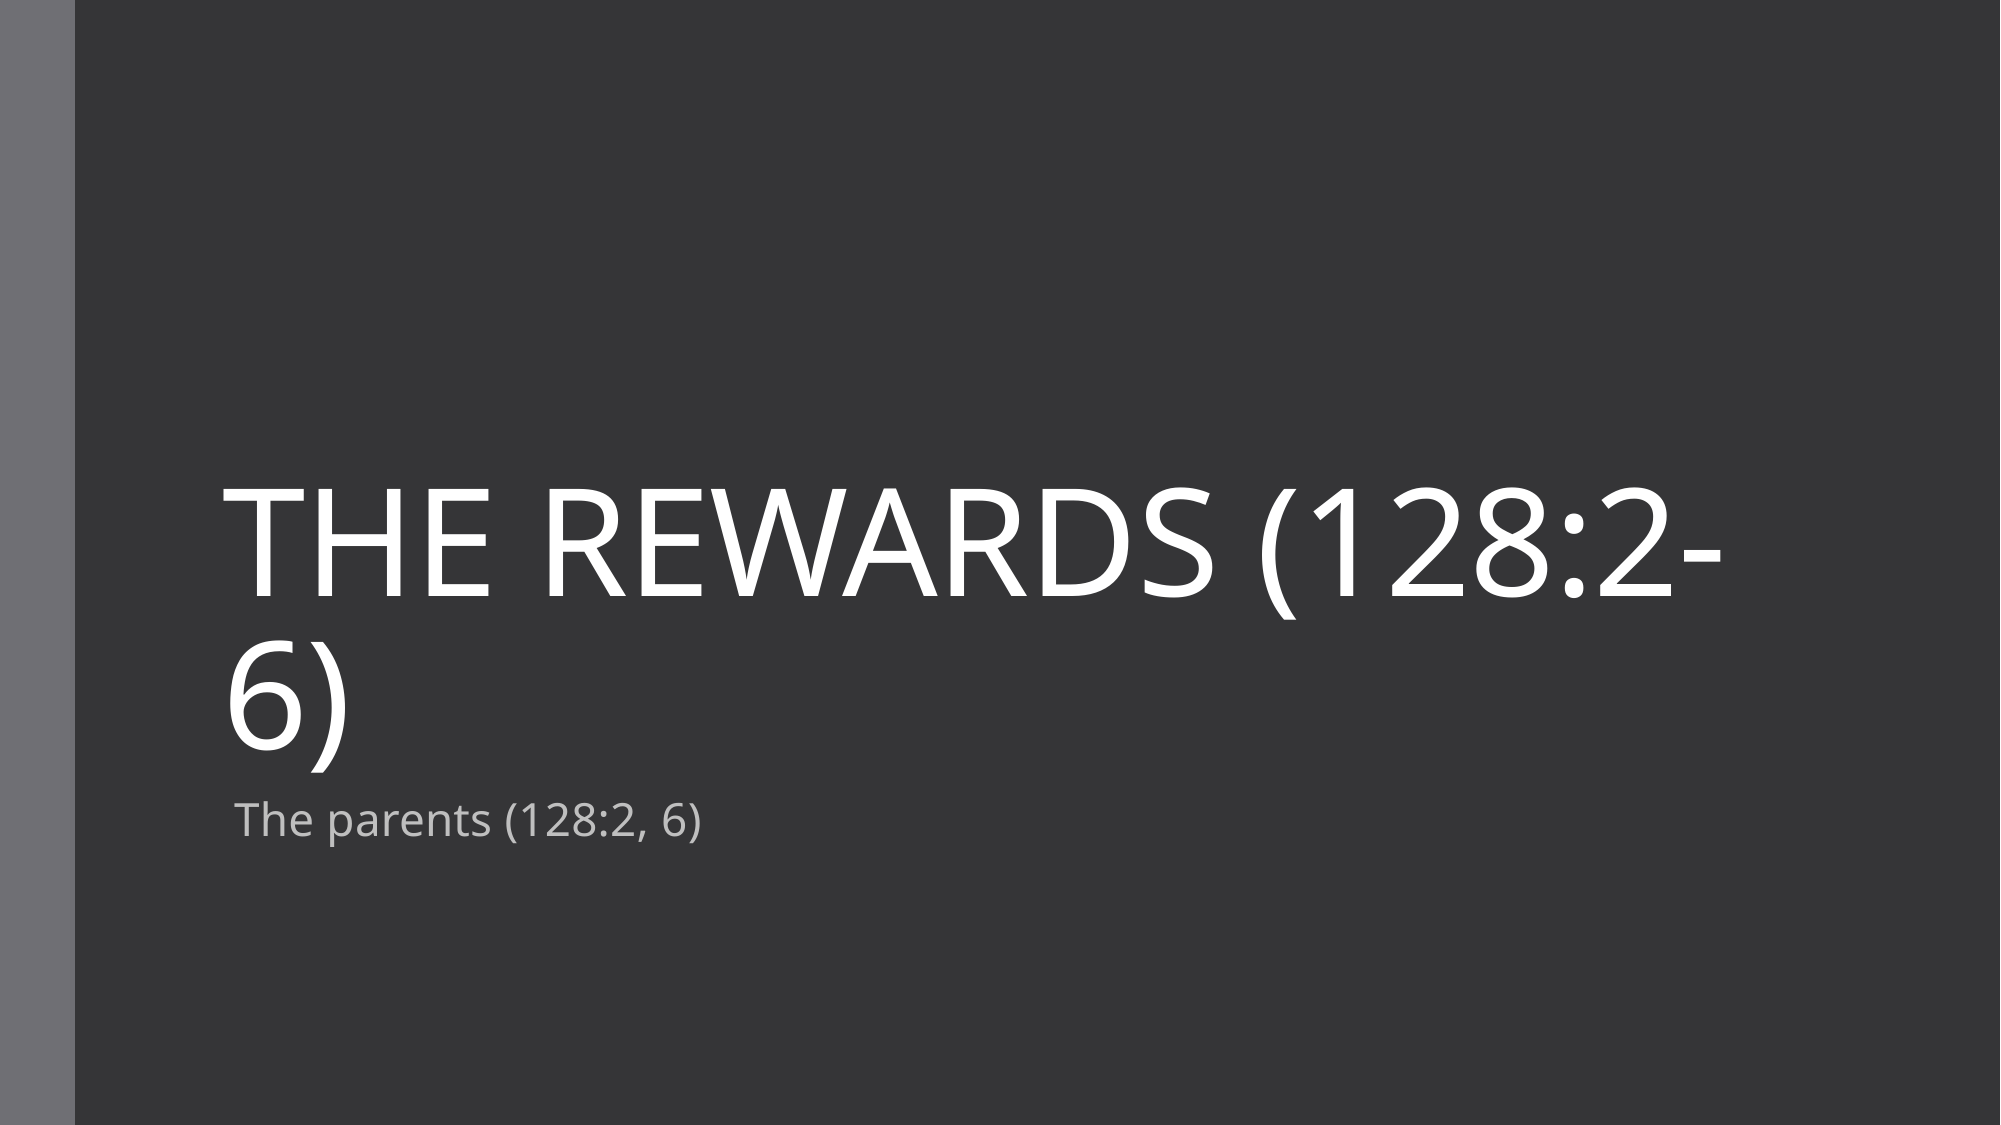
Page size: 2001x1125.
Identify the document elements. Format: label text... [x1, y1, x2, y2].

subtitle The parents (128:2, 6) [206, 787, 1752, 1066]
title THE REWARDS (128:2-6) [206, 124, 1752, 787]
